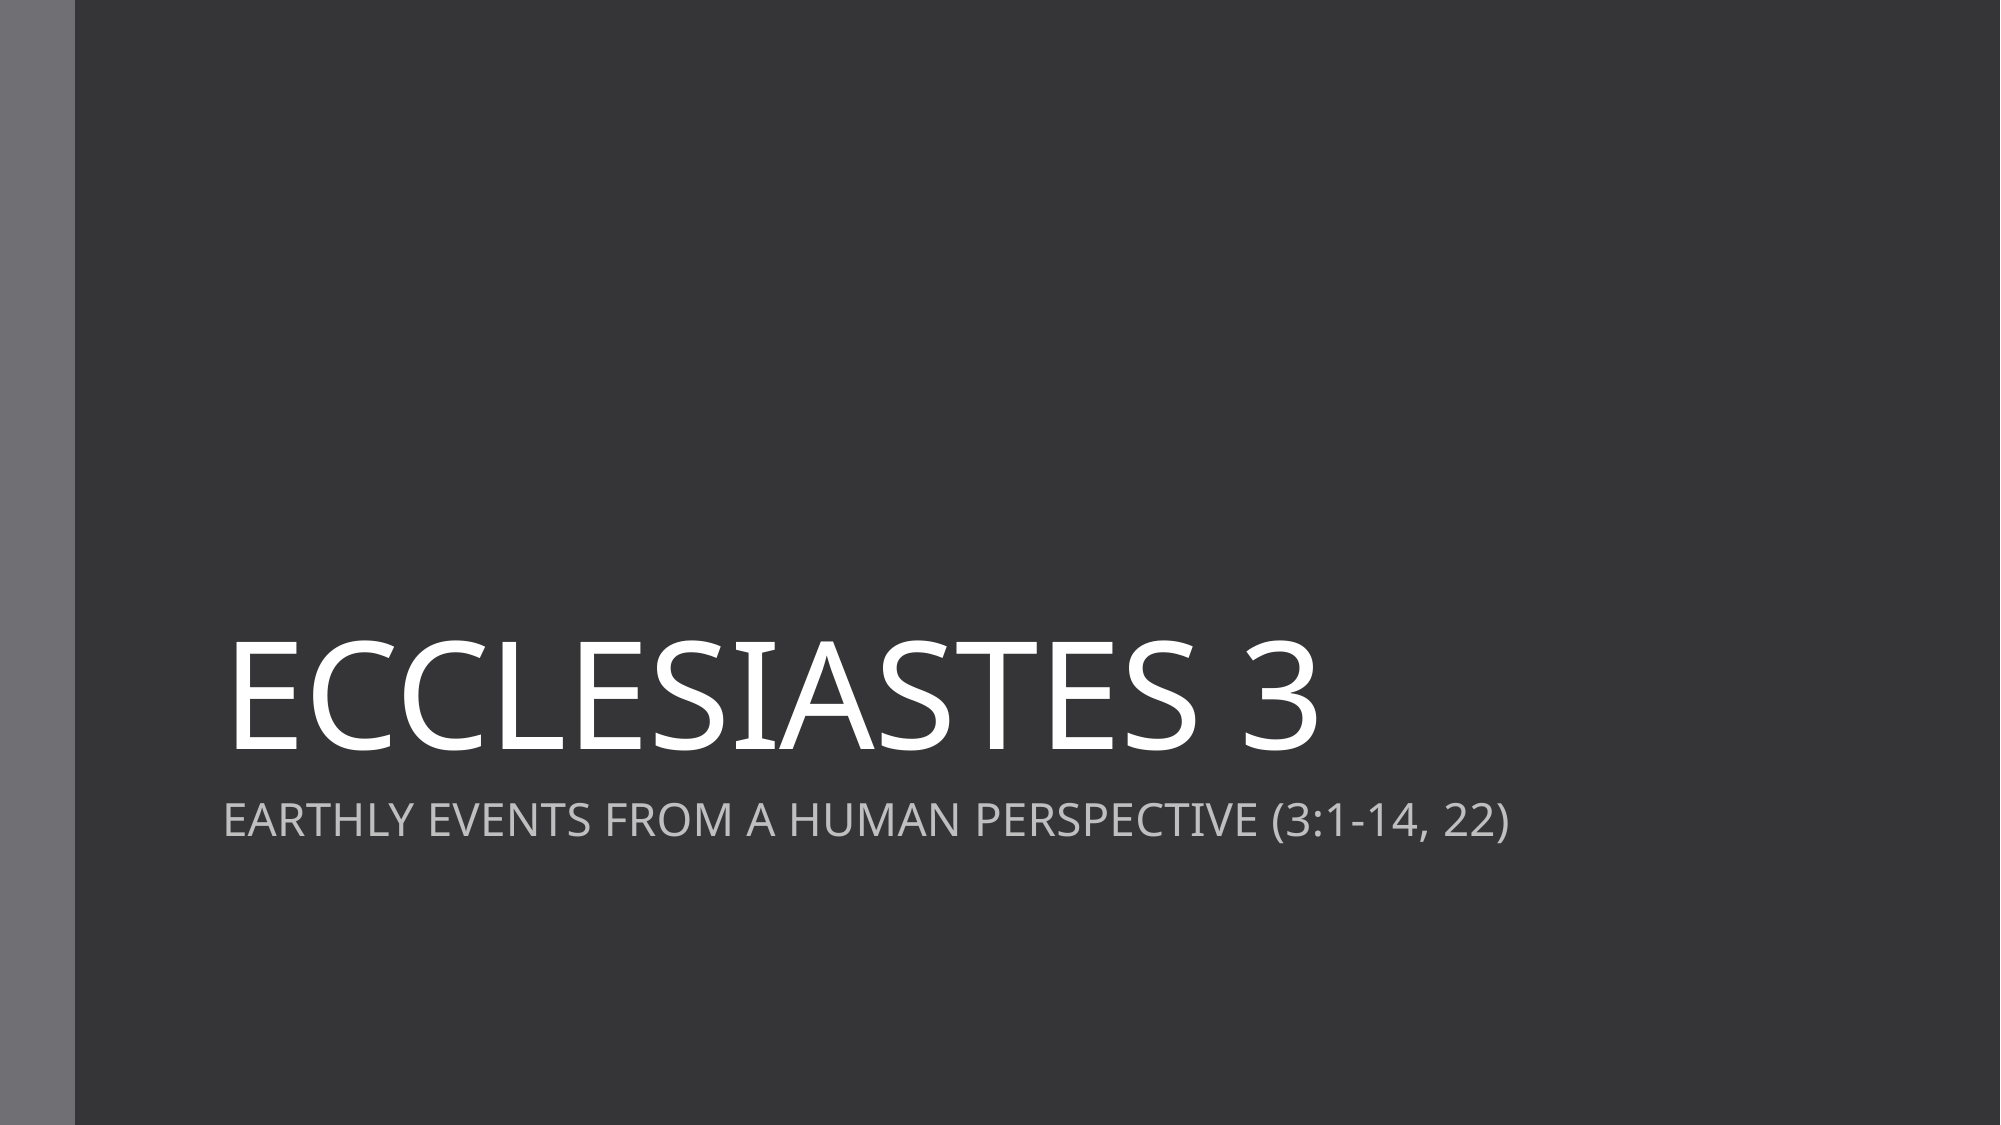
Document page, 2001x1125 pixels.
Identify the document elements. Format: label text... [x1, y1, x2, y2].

subtitle EARTHLY EVENTS FROM A HUMAN PERSPECTIVE (3:1-14, 22) [206, 787, 1752, 1066]
title ECCLESIASTES 3 [206, 124, 1752, 787]
